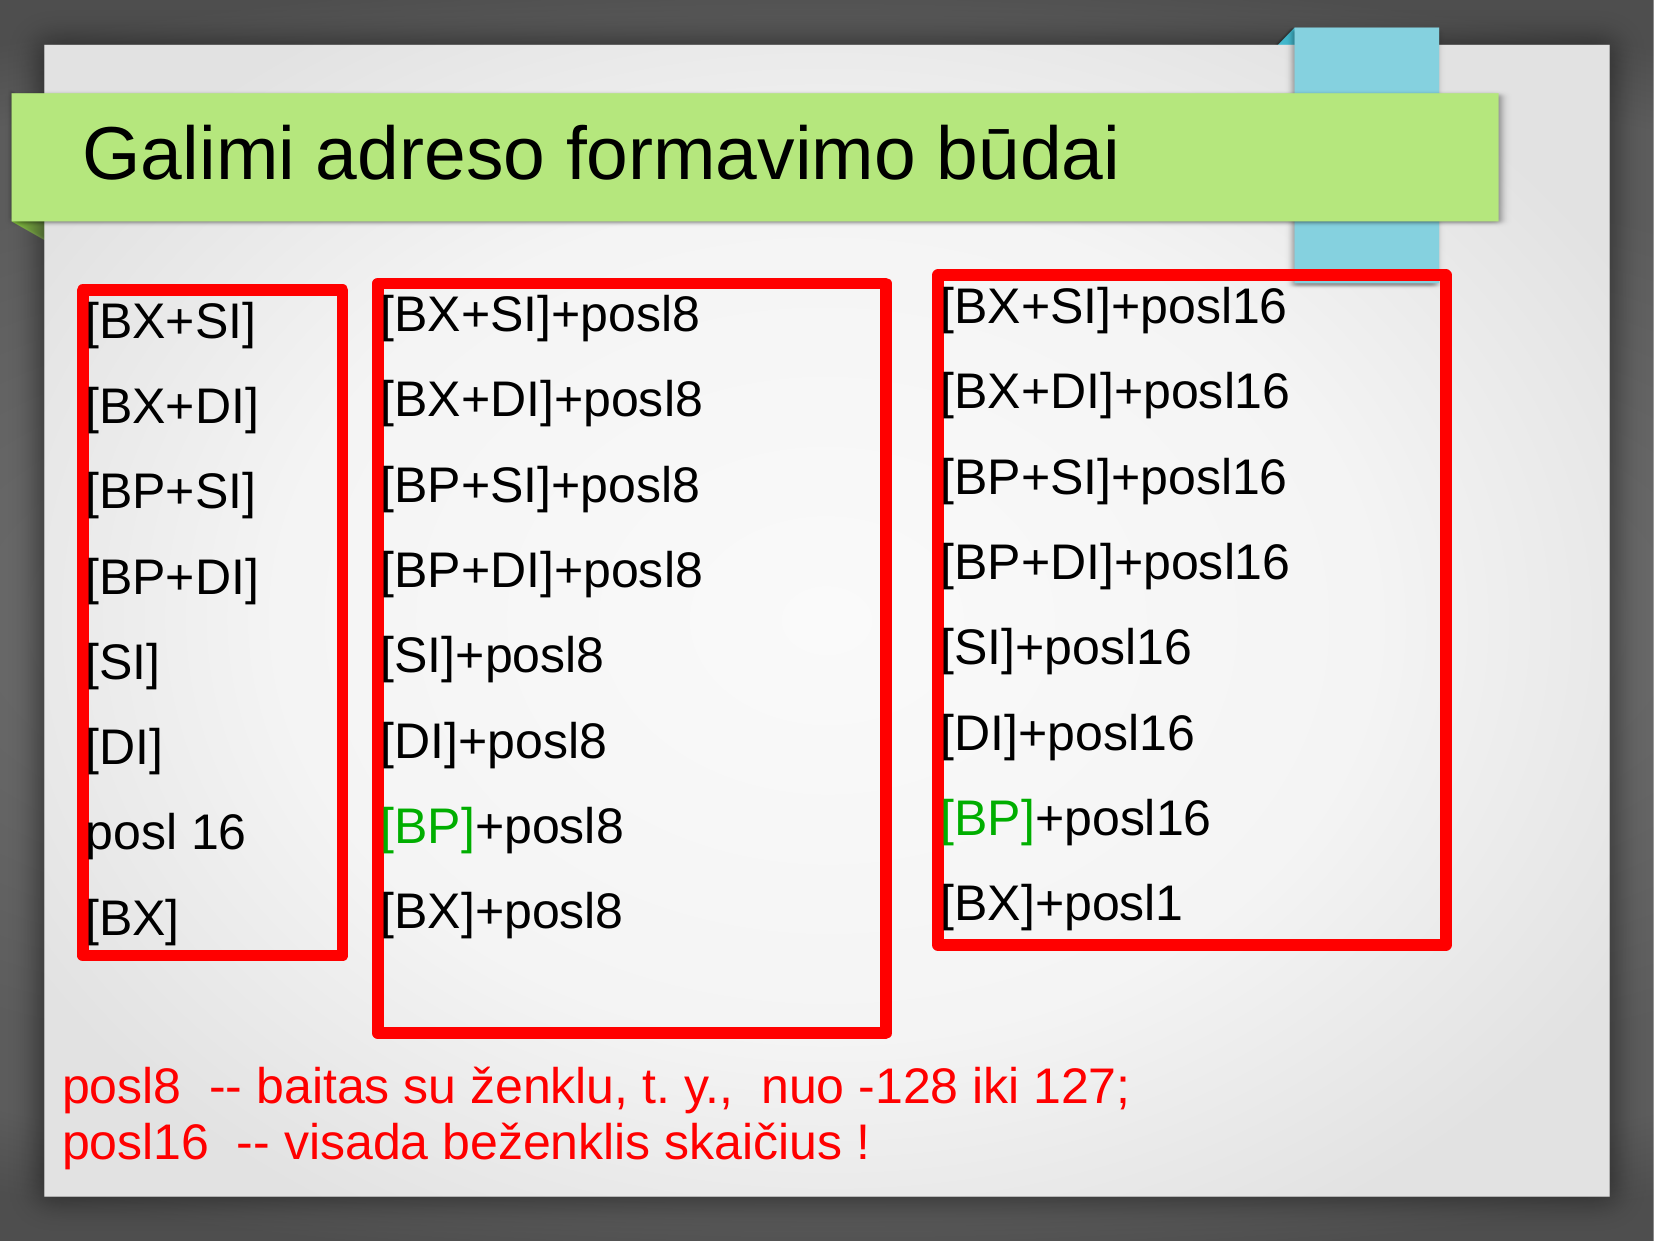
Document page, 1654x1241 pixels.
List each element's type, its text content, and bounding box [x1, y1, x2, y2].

list [BX+SI]+posl16 [BX+DI]+posl16 [BP+SI]+posl16 [BP+DI]+posl16 [SI]+posl16 [DI]+posl16 [BP]+posl16 [BX]+posl1 [937, 275, 1446, 945]
text_box posl8 -- baitas su ženklu, t. y., nuo -128 iki 127; posl16 -- visada beženklis skaičius ! [47, 1051, 1501, 1178]
picture [0, 0, 1654, 1241]
list [BX+SI]+posl8 [BX+DI]+posl8 [BP+SI]+posl8 [BP+DI]+posl8 [SI]+posl8 [DI]+posl8 [BP]+posl8 [BX]+posl8 [377, 283, 886, 1034]
title Galimi adreso formavimo būdai [82, 94, 1264, 213]
list [BX+SI] [BX+DI] [BP+SI] [BP+DI] [SI] [DI] posl 16 [BX] [82, 290, 343, 956]
